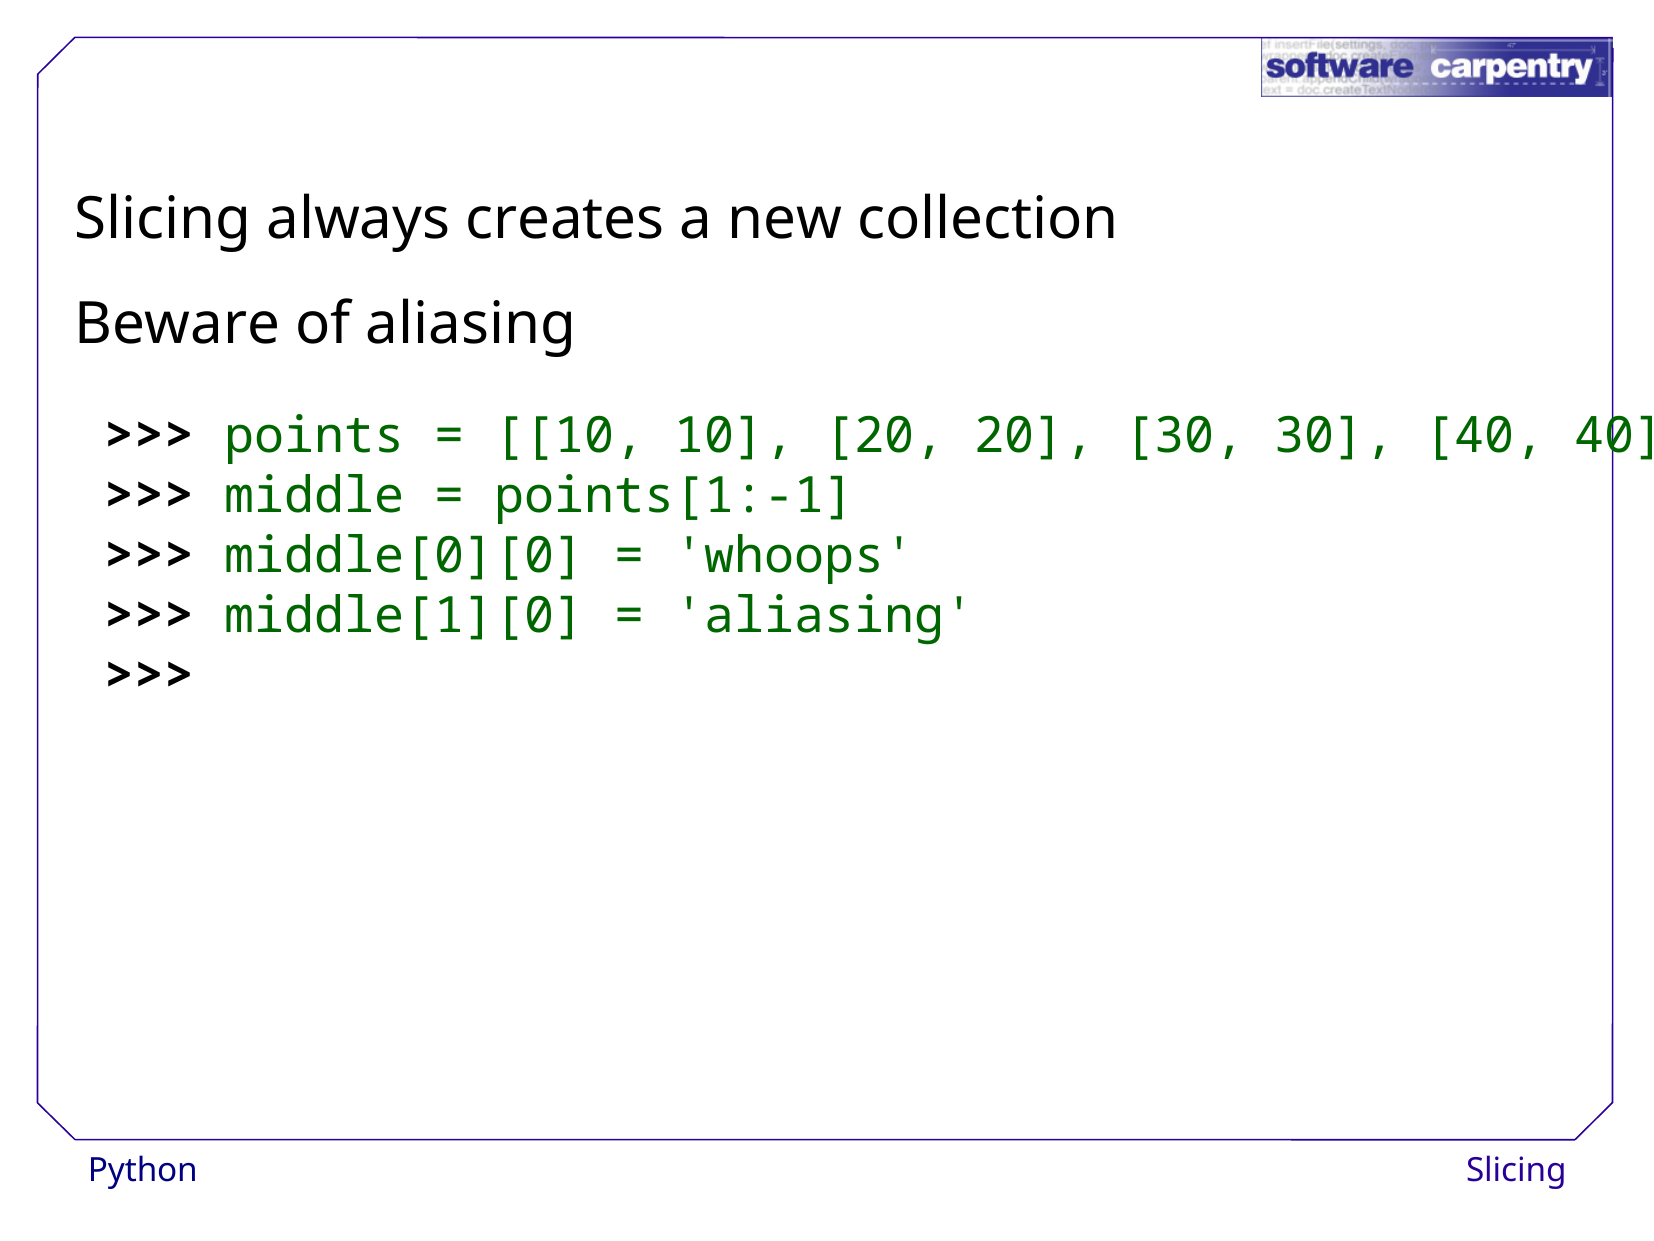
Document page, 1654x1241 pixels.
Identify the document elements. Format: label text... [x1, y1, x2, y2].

picture [1261, 39, 1613, 97]
text_box >>> points = [[10, 10], [20, 20], [30, 30], [40, 40]] >>> middle = points[1:-1] >>> middle[0][0] = 'whoops' >>> middle[1][0] = 'aliasing' >>> [89, 395, 1498, 963]
text_box Slicing always creates a new collection Beware of aliasing [59, 137, 1285, 364]
